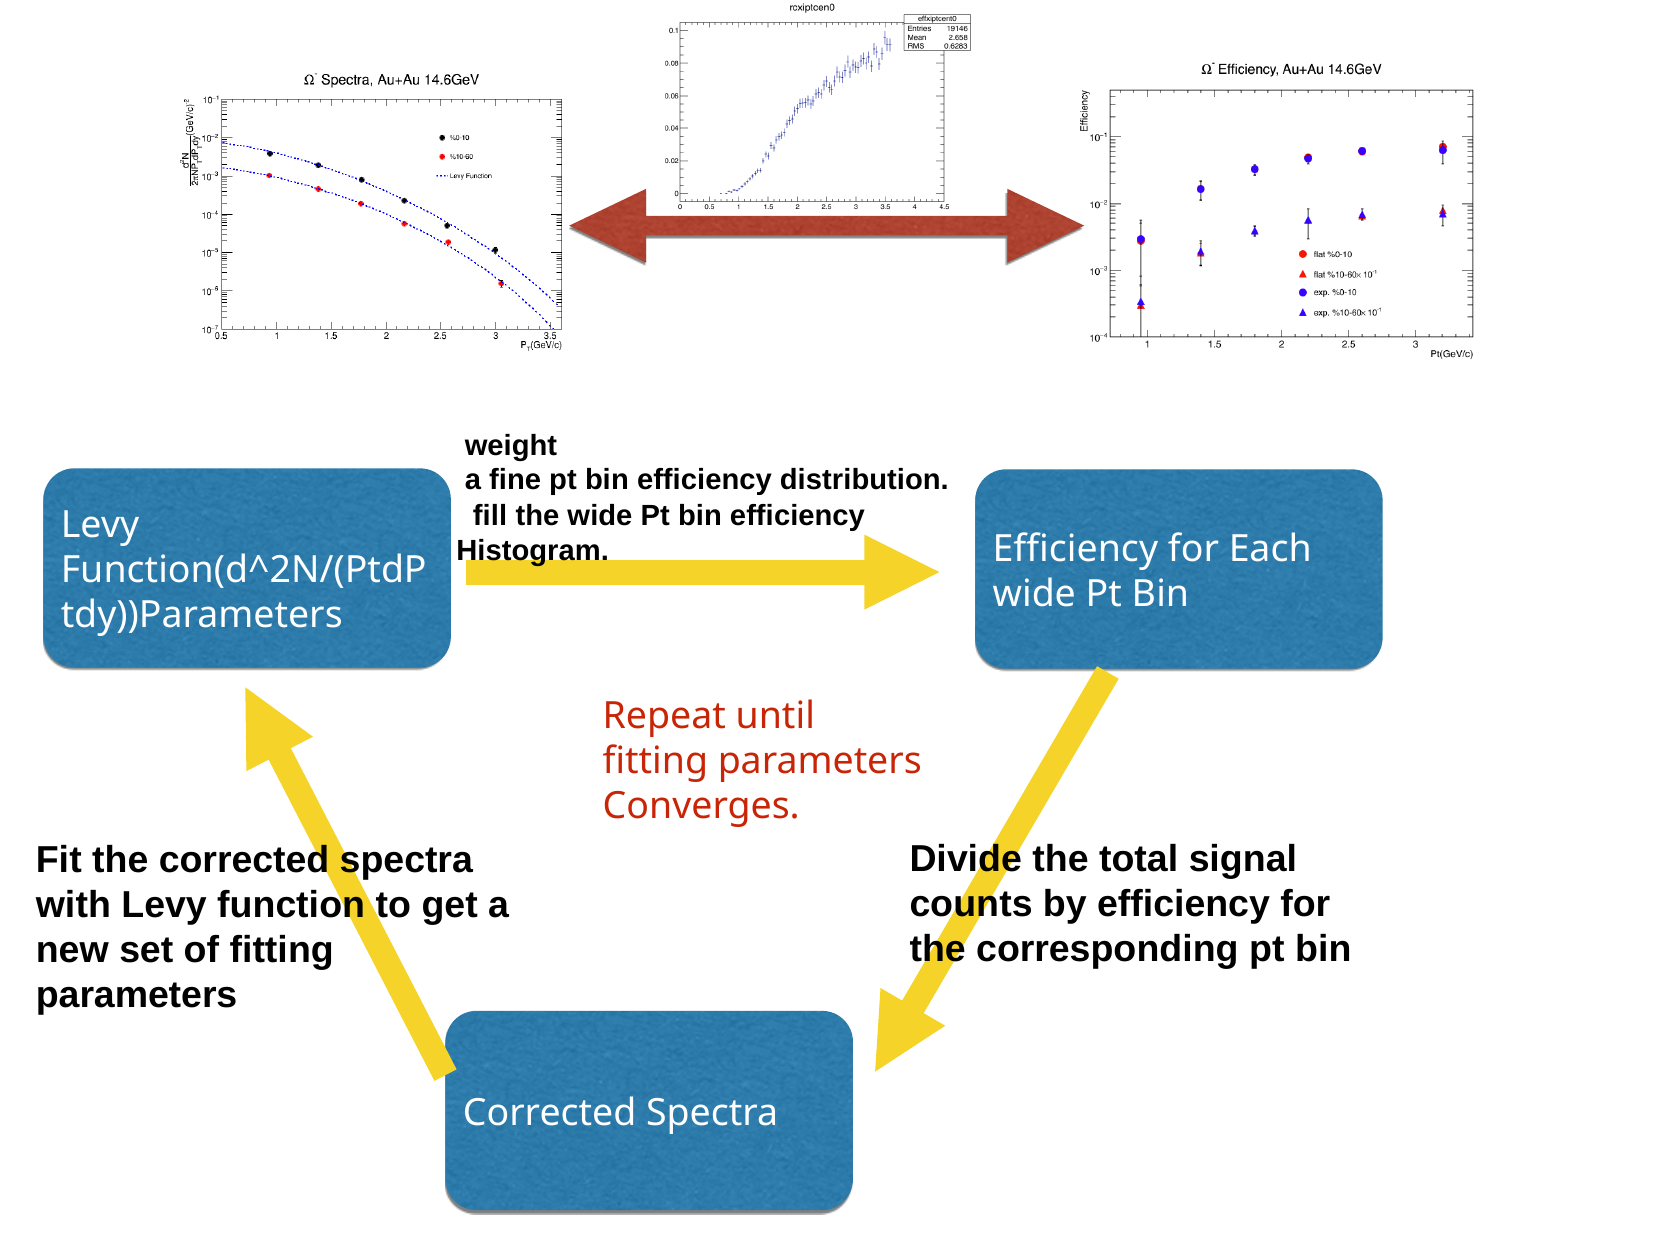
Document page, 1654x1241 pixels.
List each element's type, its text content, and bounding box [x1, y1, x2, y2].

text_box Corrected Spectra [445, 1010, 853, 1211]
text_box Levy Function(d^2N/(PtdPtdy))Parameters [43, 468, 451, 668]
text_box weight a fine pt bin efficiency distribution. fill the wide Pt bin efficiency Histogram. [448, 417, 958, 575]
text_box Efficiency for Each wide Pt Bin [975, 469, 1383, 669]
text_box Repeat until fitting parameters Converges. [594, 683, 931, 835]
picture [179, 70, 604, 358]
picture [1065, 59, 1518, 368]
picture [647, 0, 977, 215]
text_box Fit the corrected spectra with Levy function to get a new set of fitting parameters [27, 826, 532, 1024]
text_box Divide the total signal counts by efficiency for the corresponding pt bin [901, 825, 1406, 978]
text_box [569, 188, 1085, 263]
